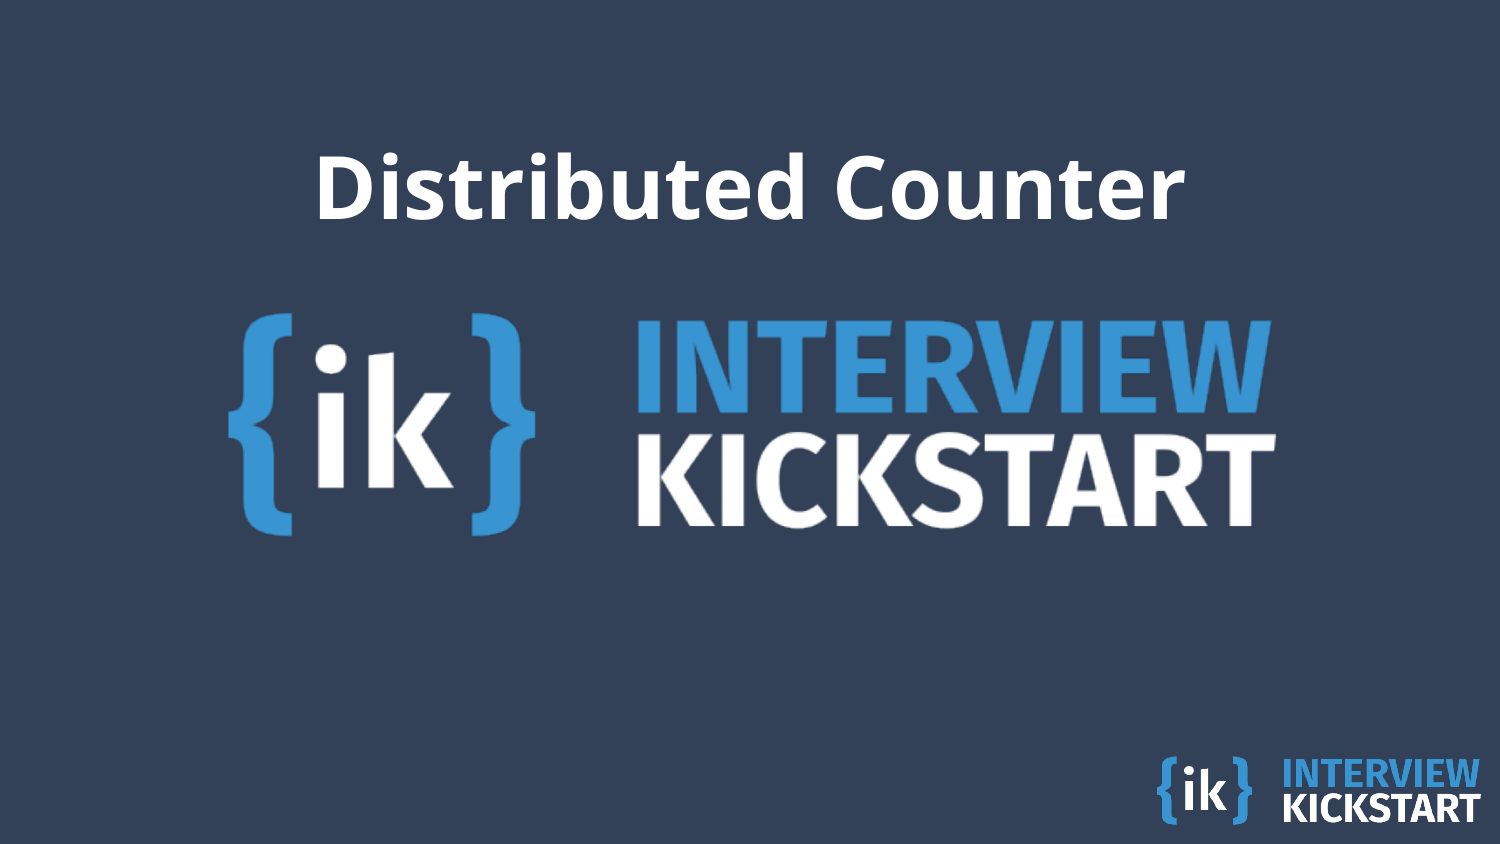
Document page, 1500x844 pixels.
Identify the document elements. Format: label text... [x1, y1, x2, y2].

picture [213, 304, 1287, 539]
title Distributed Counter [115, 41, 1385, 253]
picture [1151, 751, 1491, 830]
